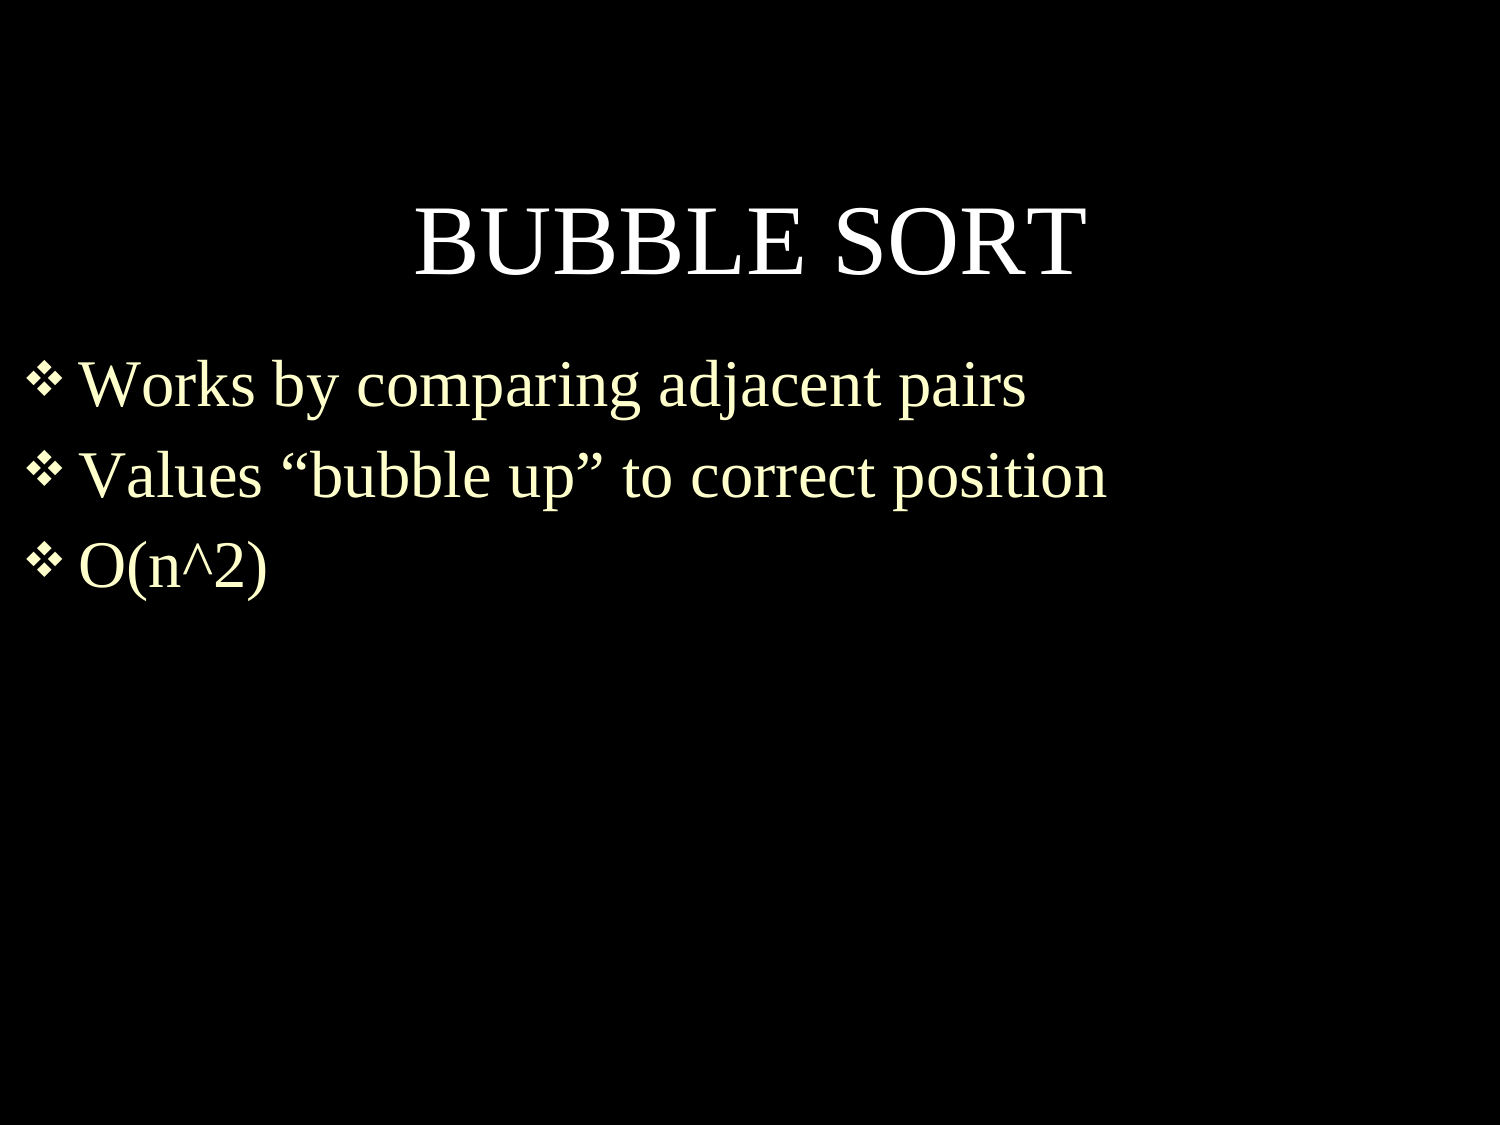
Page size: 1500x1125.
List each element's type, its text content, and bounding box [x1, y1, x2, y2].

list Works by comparing adjacent pairs Values “bubble up” to correct position O(n^2) [22, 347, 1482, 1090]
title BUBBLE SORT [22, 145, 1480, 336]
